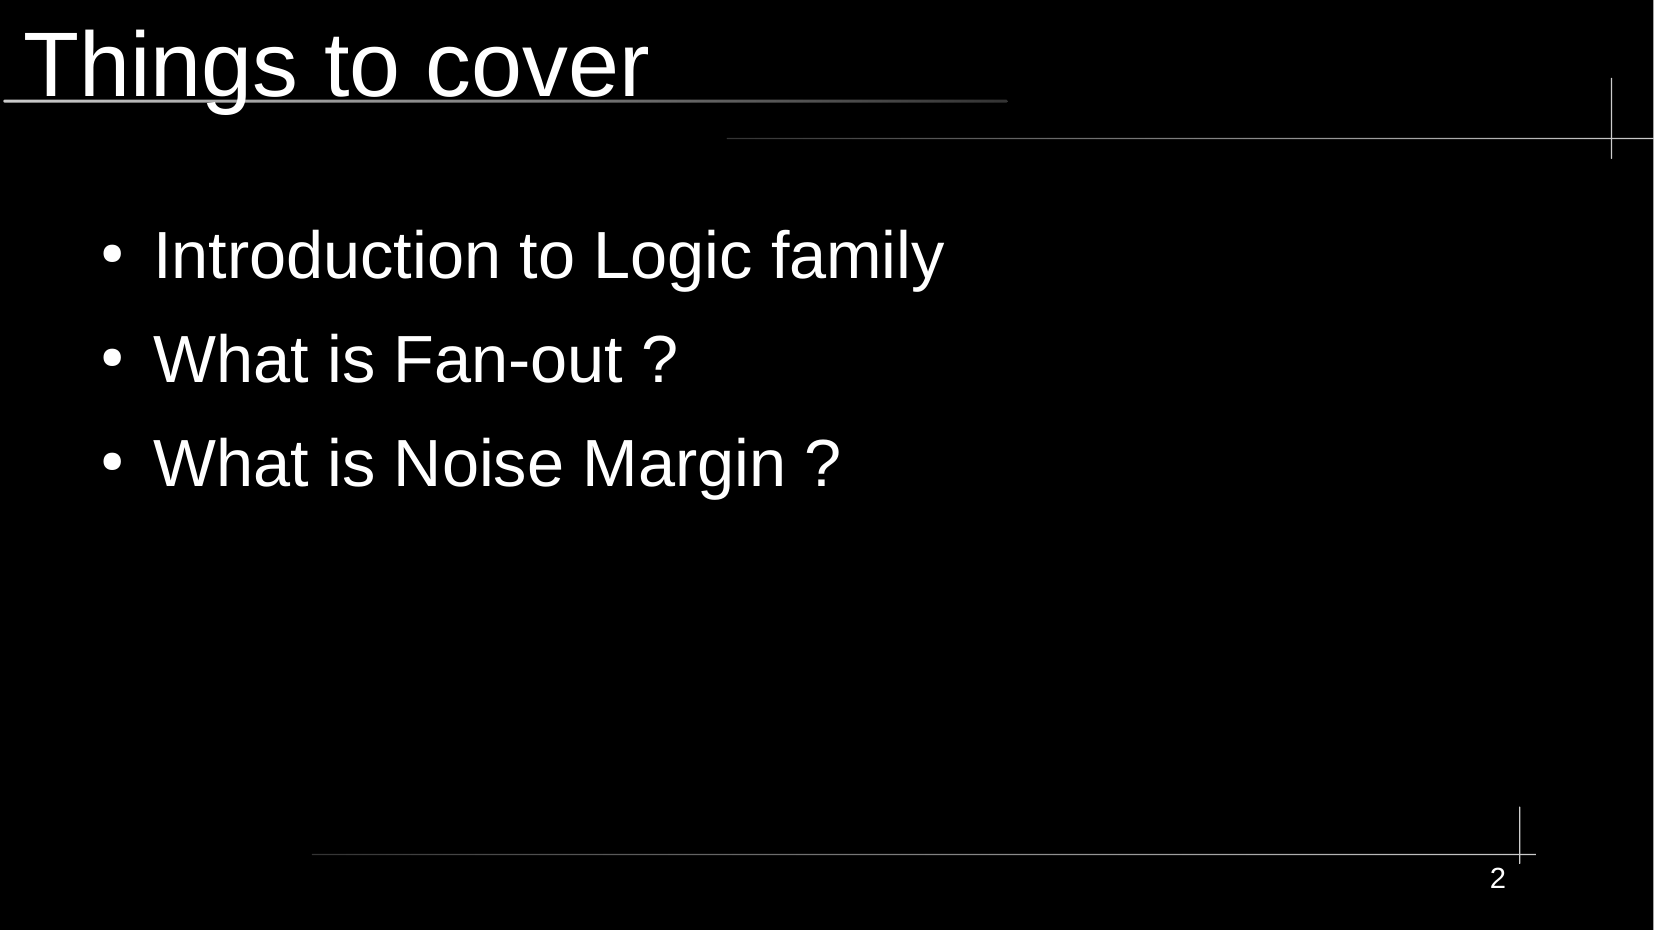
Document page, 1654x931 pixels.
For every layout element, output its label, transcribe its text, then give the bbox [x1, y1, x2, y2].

list Introduction to Logic family What is Fan-out ? What is Noise Margin ? [82, 217, 1571, 758]
title Things to cover [23, 11, 1589, 119]
